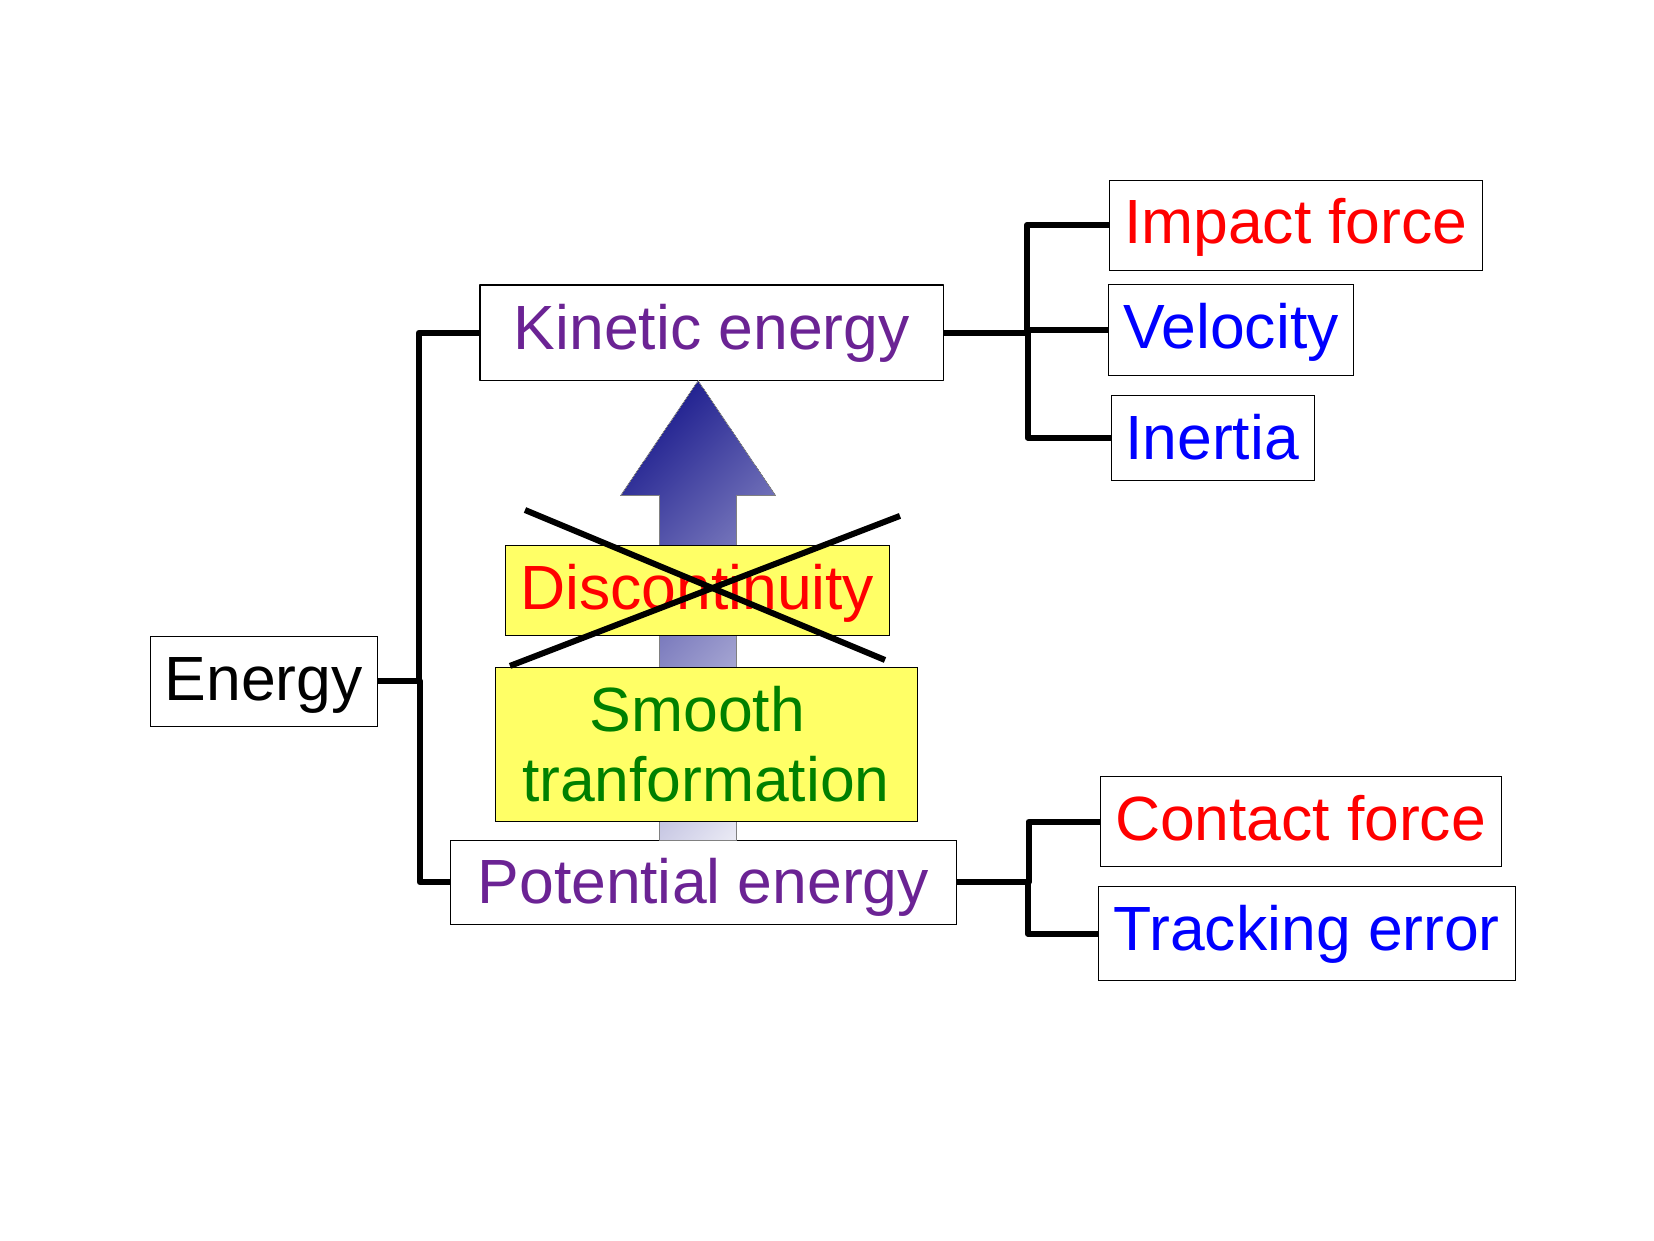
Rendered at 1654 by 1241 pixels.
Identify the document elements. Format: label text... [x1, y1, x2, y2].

text_box Potential energy [450, 840, 957, 925]
text_box Discontinuity [599, 592, 817, 636]
text_box Discontinuity [620, 545, 813, 584]
text_box [620, 380, 776, 545]
text_box Impact force [1109, 180, 1483, 271]
text_box Smooth tranformation [495, 667, 918, 822]
text_box [659, 822, 737, 841]
text_box Energy [150, 636, 378, 727]
text_box Kinetic energy [480, 285, 944, 381]
text_box Inertia [1111, 395, 1315, 481]
text_box Tracking error [1098, 886, 1516, 981]
text_box Velocity [1108, 284, 1354, 376]
text_box Discontinuity [723, 545, 890, 636]
text_box Contact force [1100, 776, 1502, 867]
text_box Discontinuity [505, 545, 701, 636]
text_box [659, 636, 737, 667]
